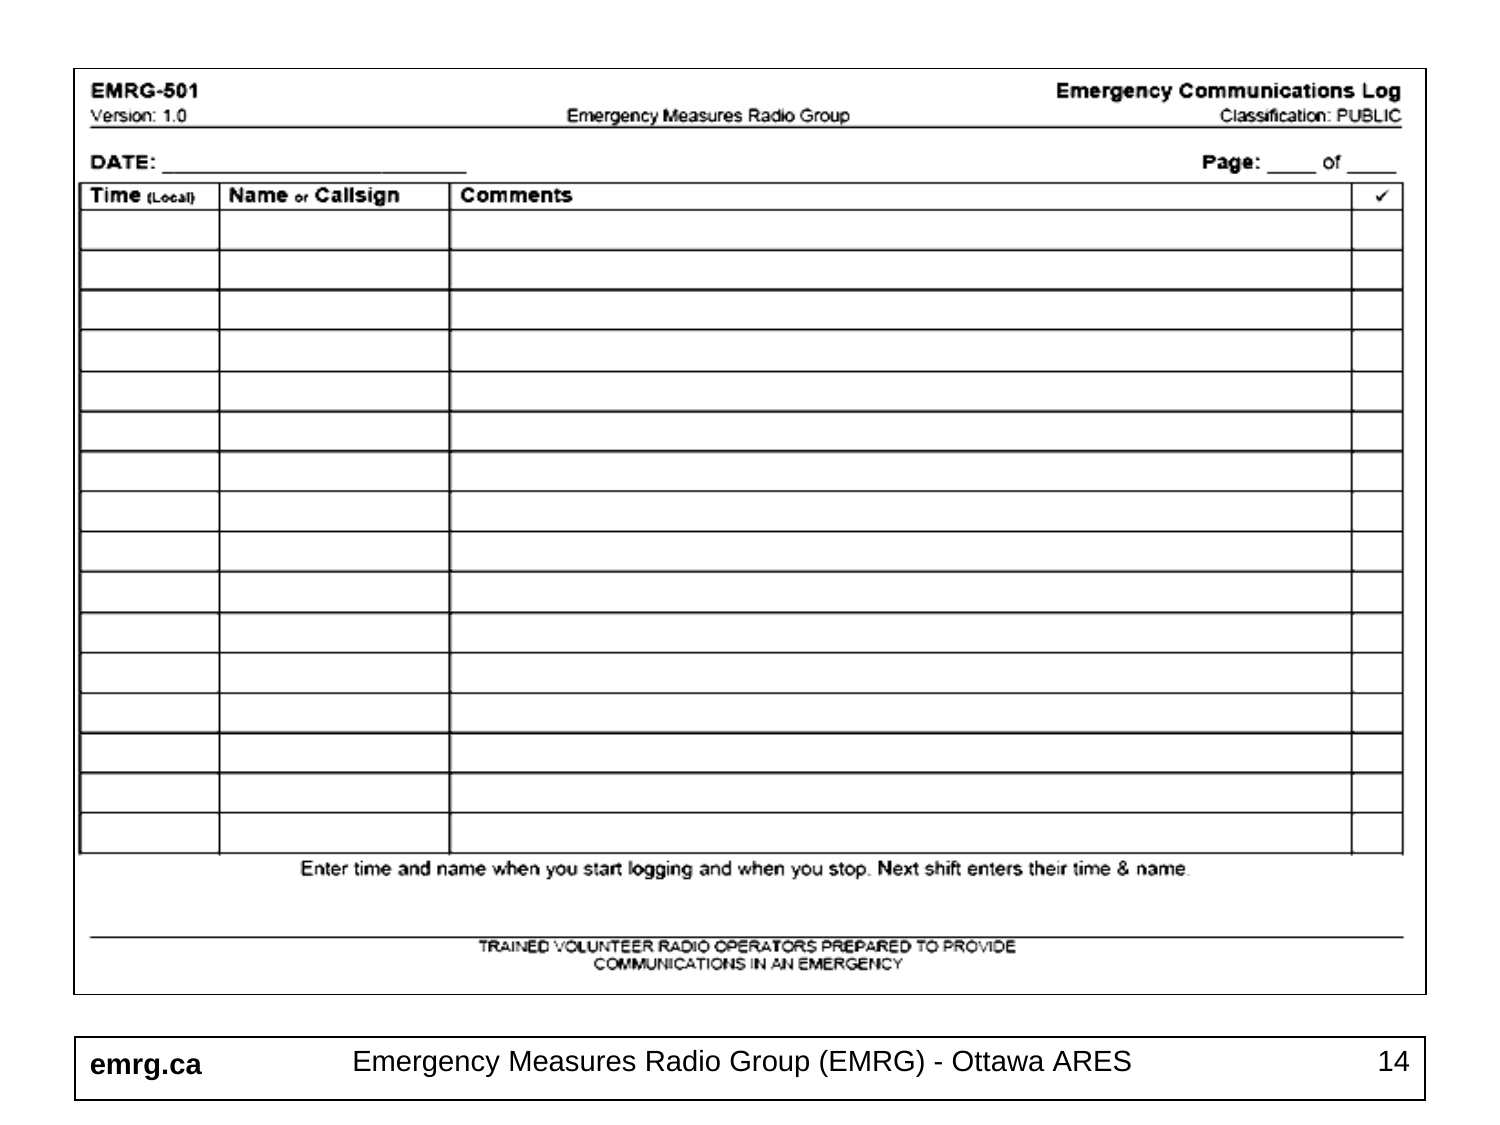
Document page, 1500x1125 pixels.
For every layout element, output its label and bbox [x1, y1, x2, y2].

picture [75, 69, 1426, 994]
